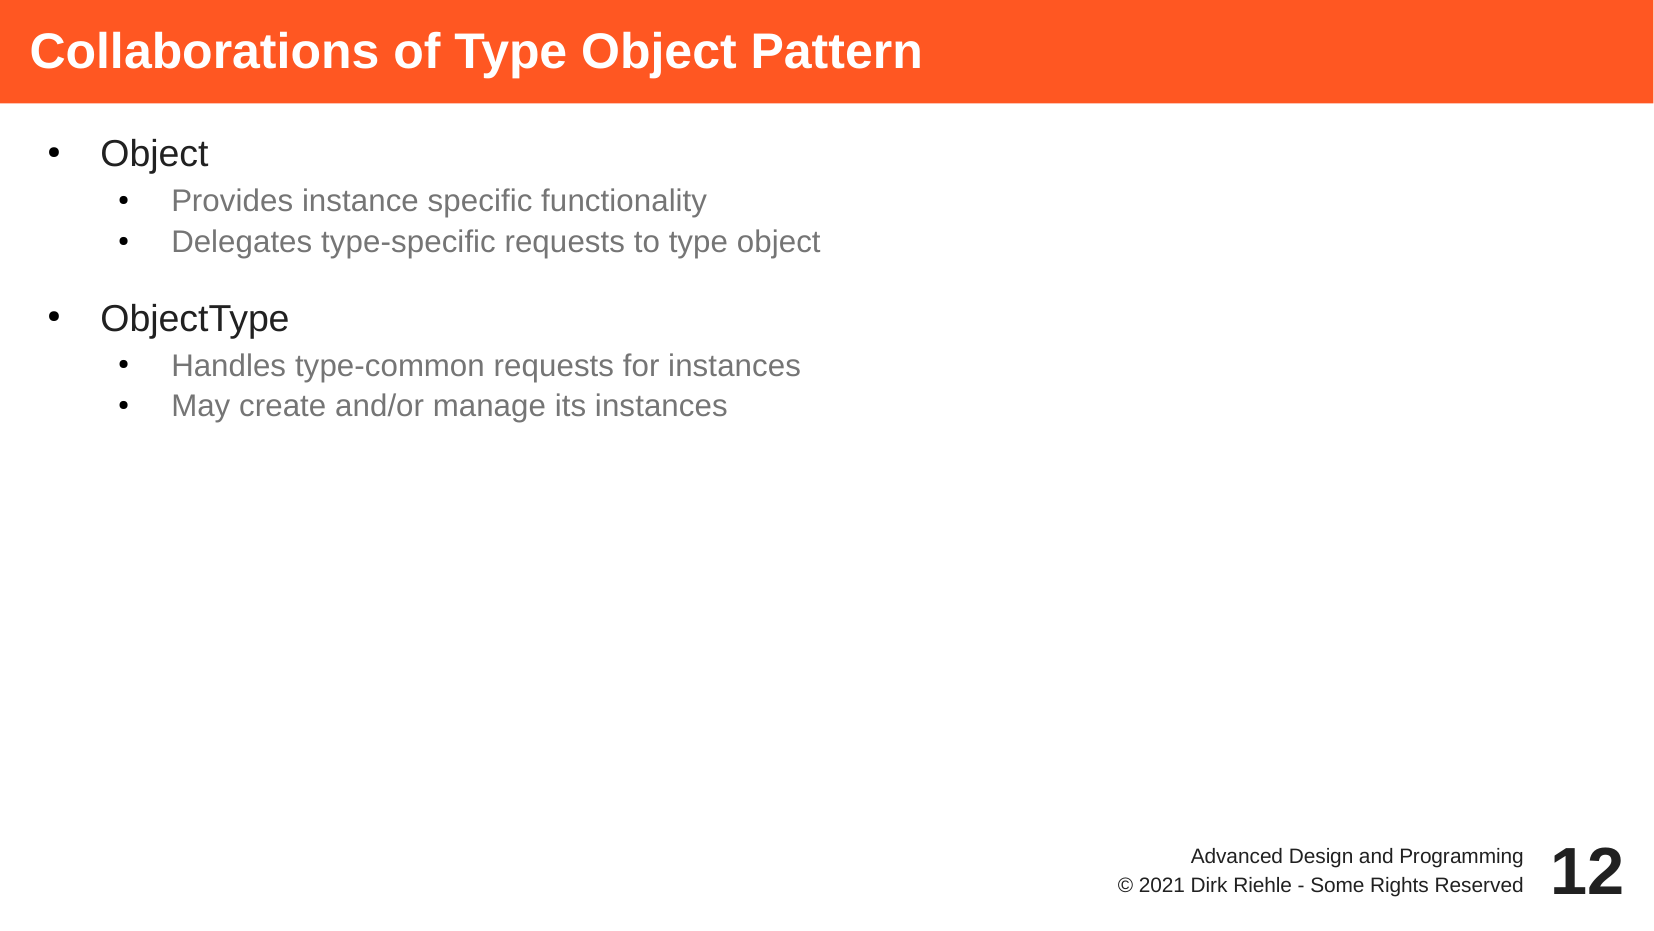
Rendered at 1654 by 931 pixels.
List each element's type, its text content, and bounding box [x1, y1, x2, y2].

title Collaborations of Type Object Pattern [0, 0, 1654, 104]
list Object Provides instance specific functionality Delegates type-specific requests to type object ObjectType Handles type-common requests for instances May create and/or manage its instances [29, 132, 1625, 813]
